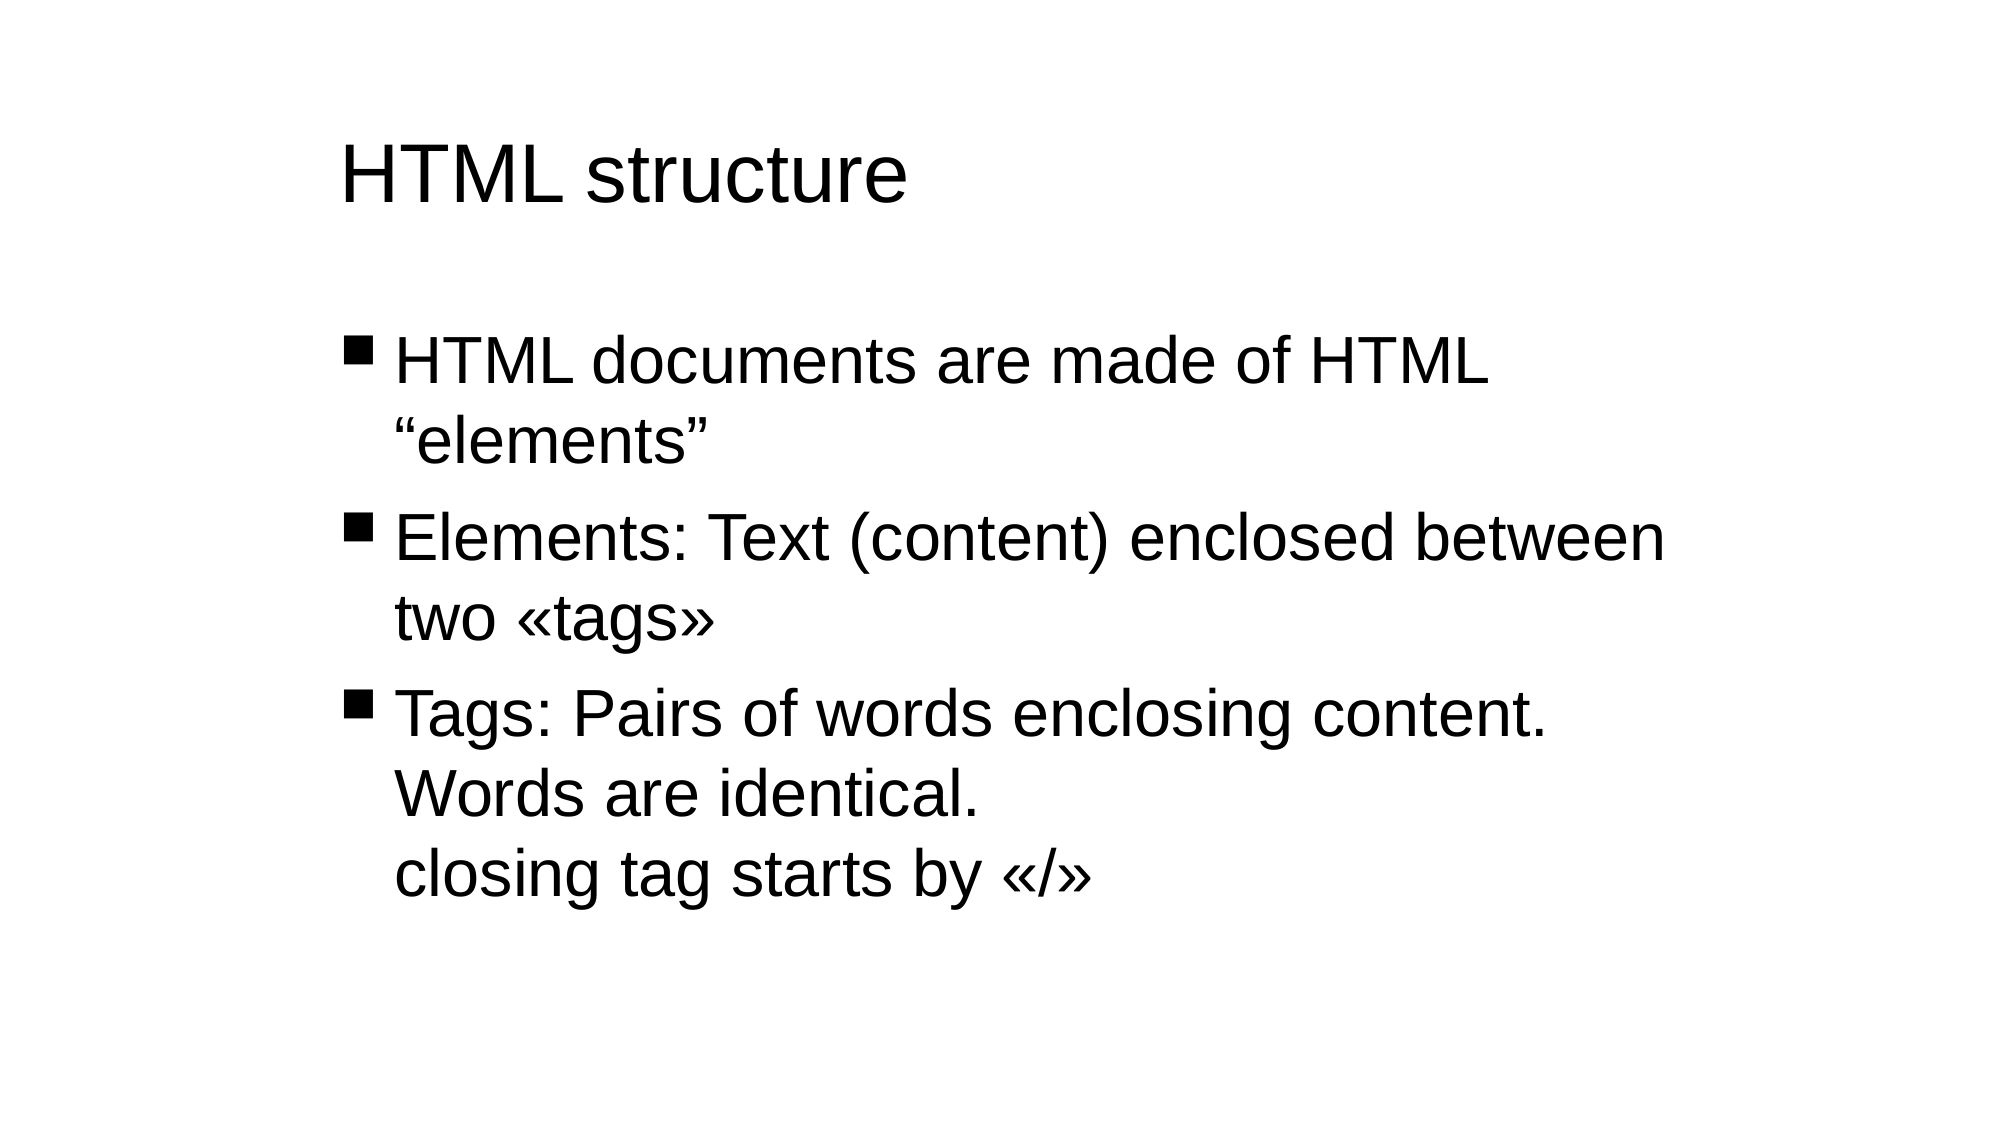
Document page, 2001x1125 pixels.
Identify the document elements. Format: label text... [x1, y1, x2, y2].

text_box HTML structure [324, 75, 1675, 263]
text_box HTML documents are made of HTML “elements” Elements: Text (content) enclosed between two «tags» Tags: Pairs of words enclosing content. Words are identical. closing tag starts by «/» [324, 309, 1700, 1021]
